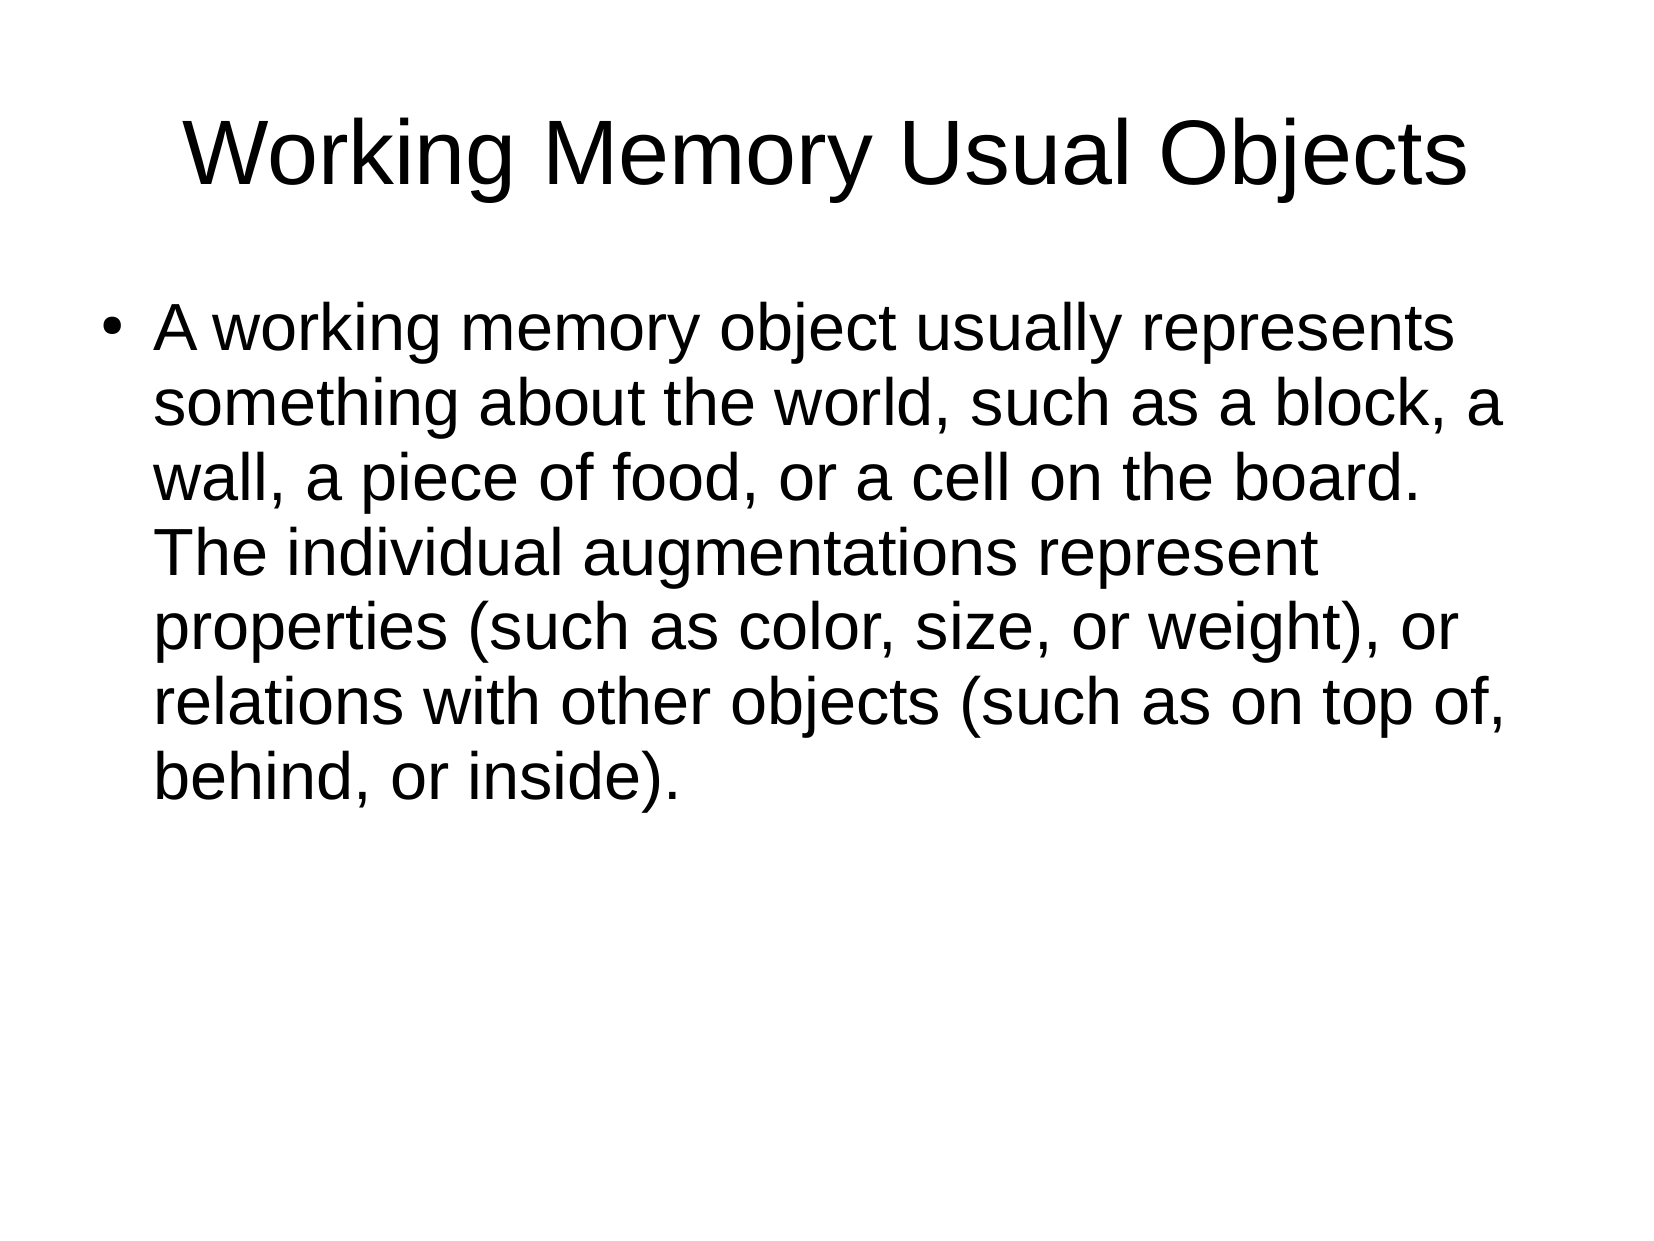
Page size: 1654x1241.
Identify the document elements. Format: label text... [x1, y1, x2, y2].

title Working Memory Usual Objects [82, 49, 1571, 257]
list A working memory object usually represents something about the world, such as a block, a wall, a piece of food, or a cell on the board. The individual augmentations represent properties (such as color, size, or weight), or relations with other objects (such as on top of, behind, or inside). [82, 290, 1538, 1010]
